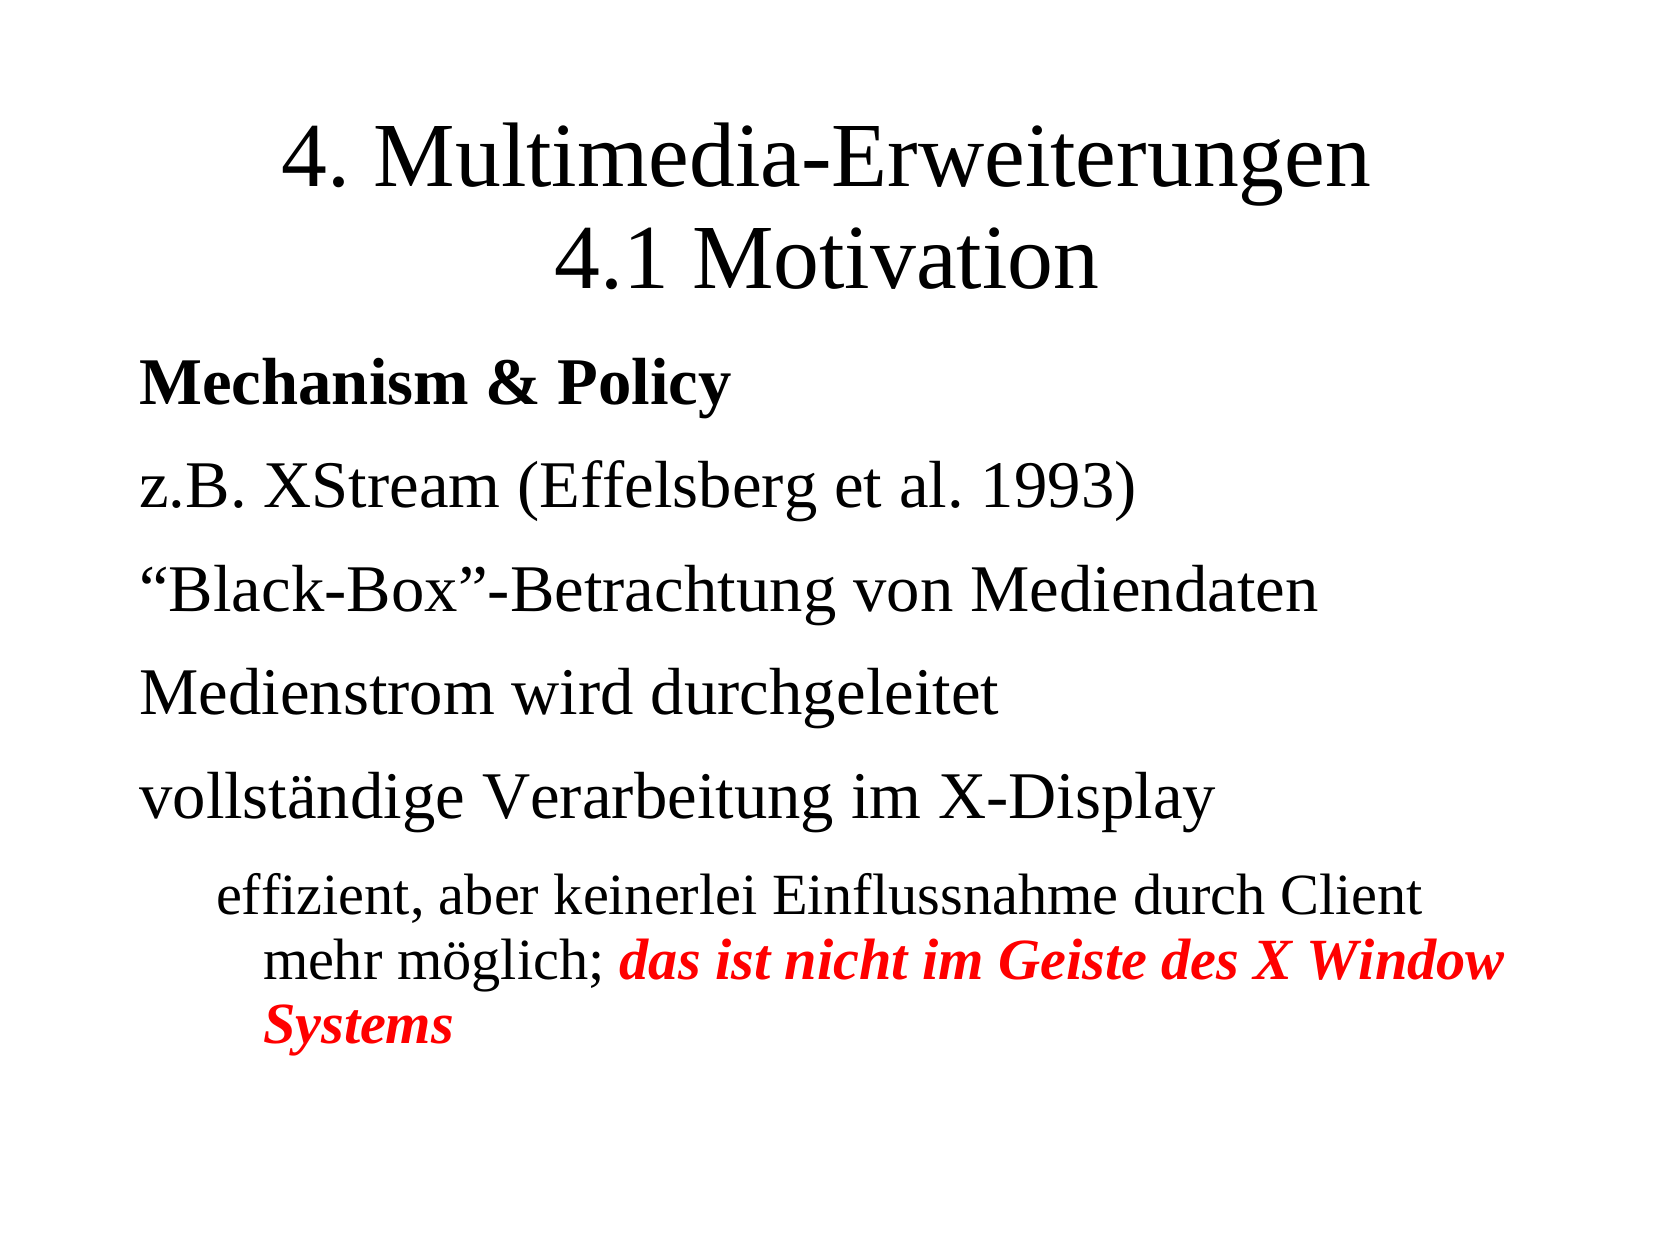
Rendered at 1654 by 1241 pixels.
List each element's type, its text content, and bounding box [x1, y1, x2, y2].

list Mechanism & Policy z.B. XStream (Effelsberg et al. 1993) “Black-Box”-Betrachtung von Mediendaten Medienstrom wird durchgeleitet vollständige Verarbeitung im X-Display effizient, aber keinerlei Einflussnahme durch Client mehr möglich; das ist nicht im Geiste des X Window Systems [121, 344, 1534, 1127]
title 4. Multimedia-Erweiterungen 4.1 Motivation [121, 102, 1534, 311]
